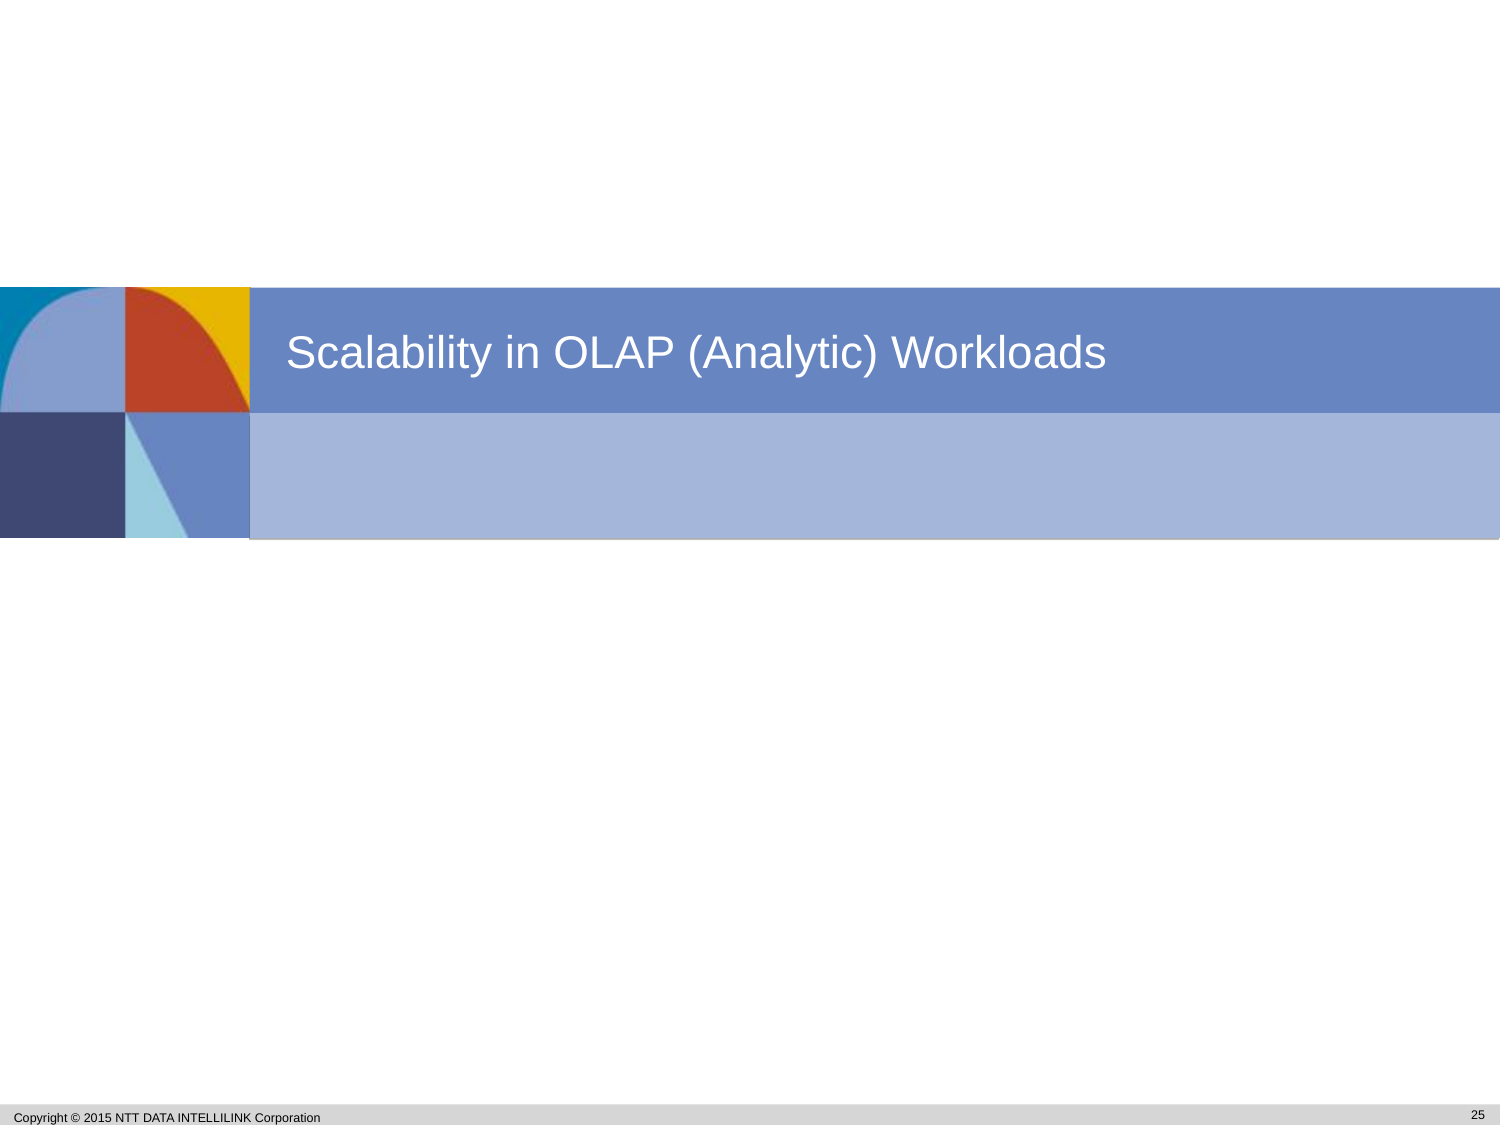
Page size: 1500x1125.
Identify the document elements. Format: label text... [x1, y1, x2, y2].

picture [0, 287, 249, 538]
title Scalability in OLAP (Analytic) Workloads [270, 290, 1456, 411]
